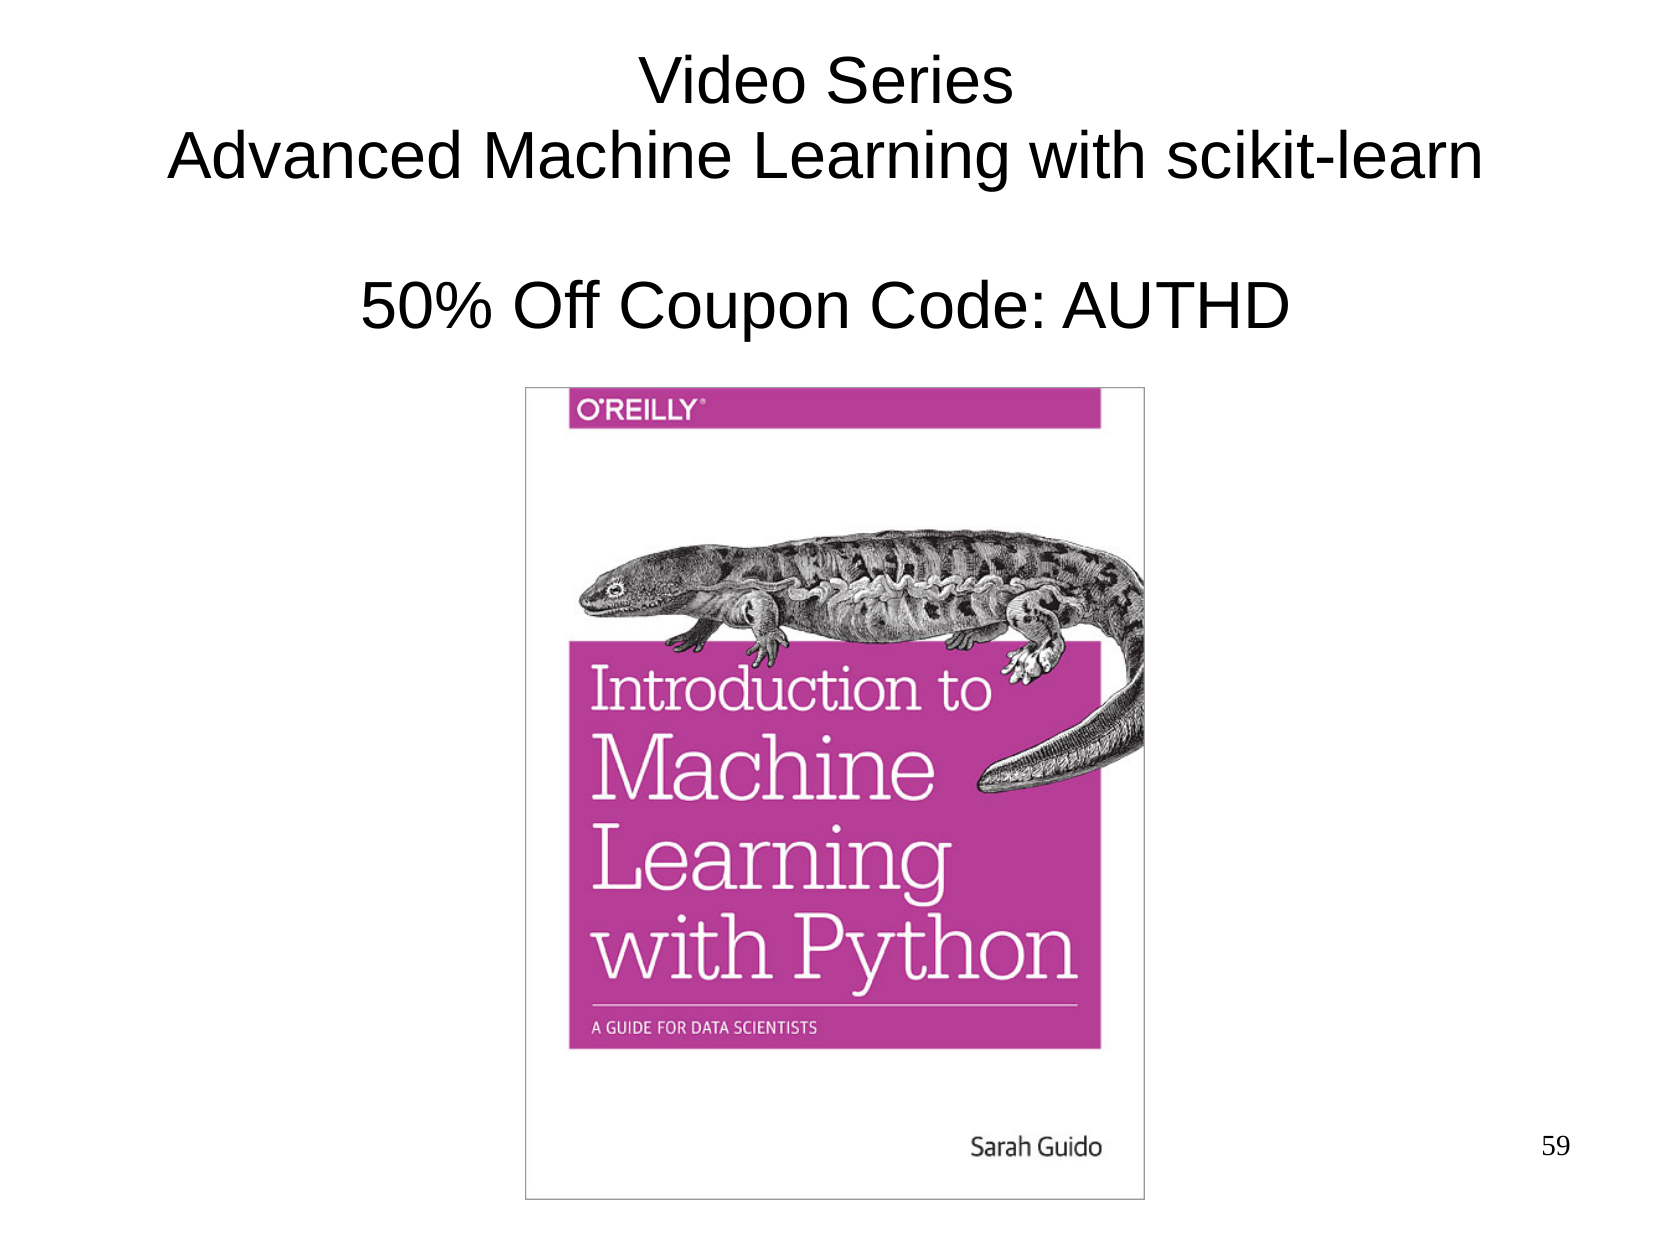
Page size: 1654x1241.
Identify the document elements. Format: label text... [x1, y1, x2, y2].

subtitle Video Series Advanced Machine Learning with scikit-learn 50% Off Coupon Code: AUTHD [82, 43, 1571, 1016]
picture [525, 387, 1145, 1201]
